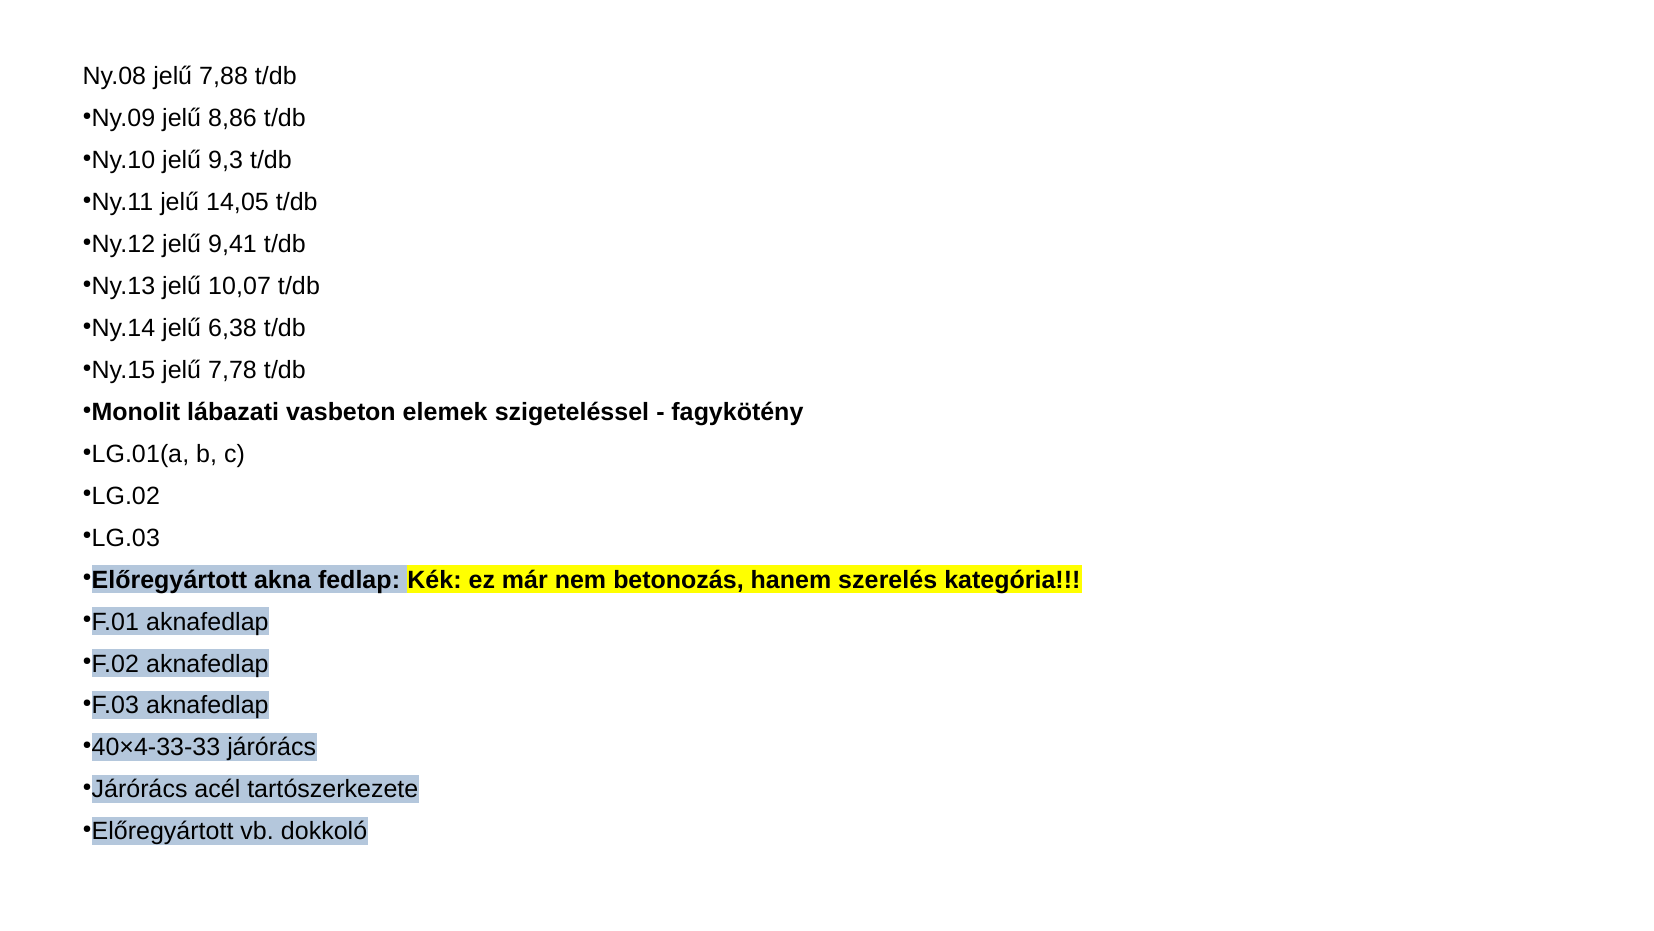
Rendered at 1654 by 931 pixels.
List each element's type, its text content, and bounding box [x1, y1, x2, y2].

list Ny.08 jelű 7,88 t/db Ny.09 jelű 8,86 t/db Ny.10 jelű 9,3 t/db Ny.11 jelű 14,05 t/db Ny.12 jelű 9,41 t/db Ny.13 jelű 10,07 t/db Ny.14 jelű 6,38 t/db Ny.15 jelű 7,78 t/db Monolit lábazati vasbeton elemek szigeteléssel - fagykötény LG.01(a, b, c) LG.02 LG.03 Előregyártott akna fedlap: Kék: ez már nem betonozás, hanem szerelés kategória!!! F.01 aknafedlap F.02 aknafedlap F.03 aknafedlap 40×4-33-33 járórács Járórács acél tartószerkezete Előregyártott vb. dokkoló [82, 60, 1571, 856]
